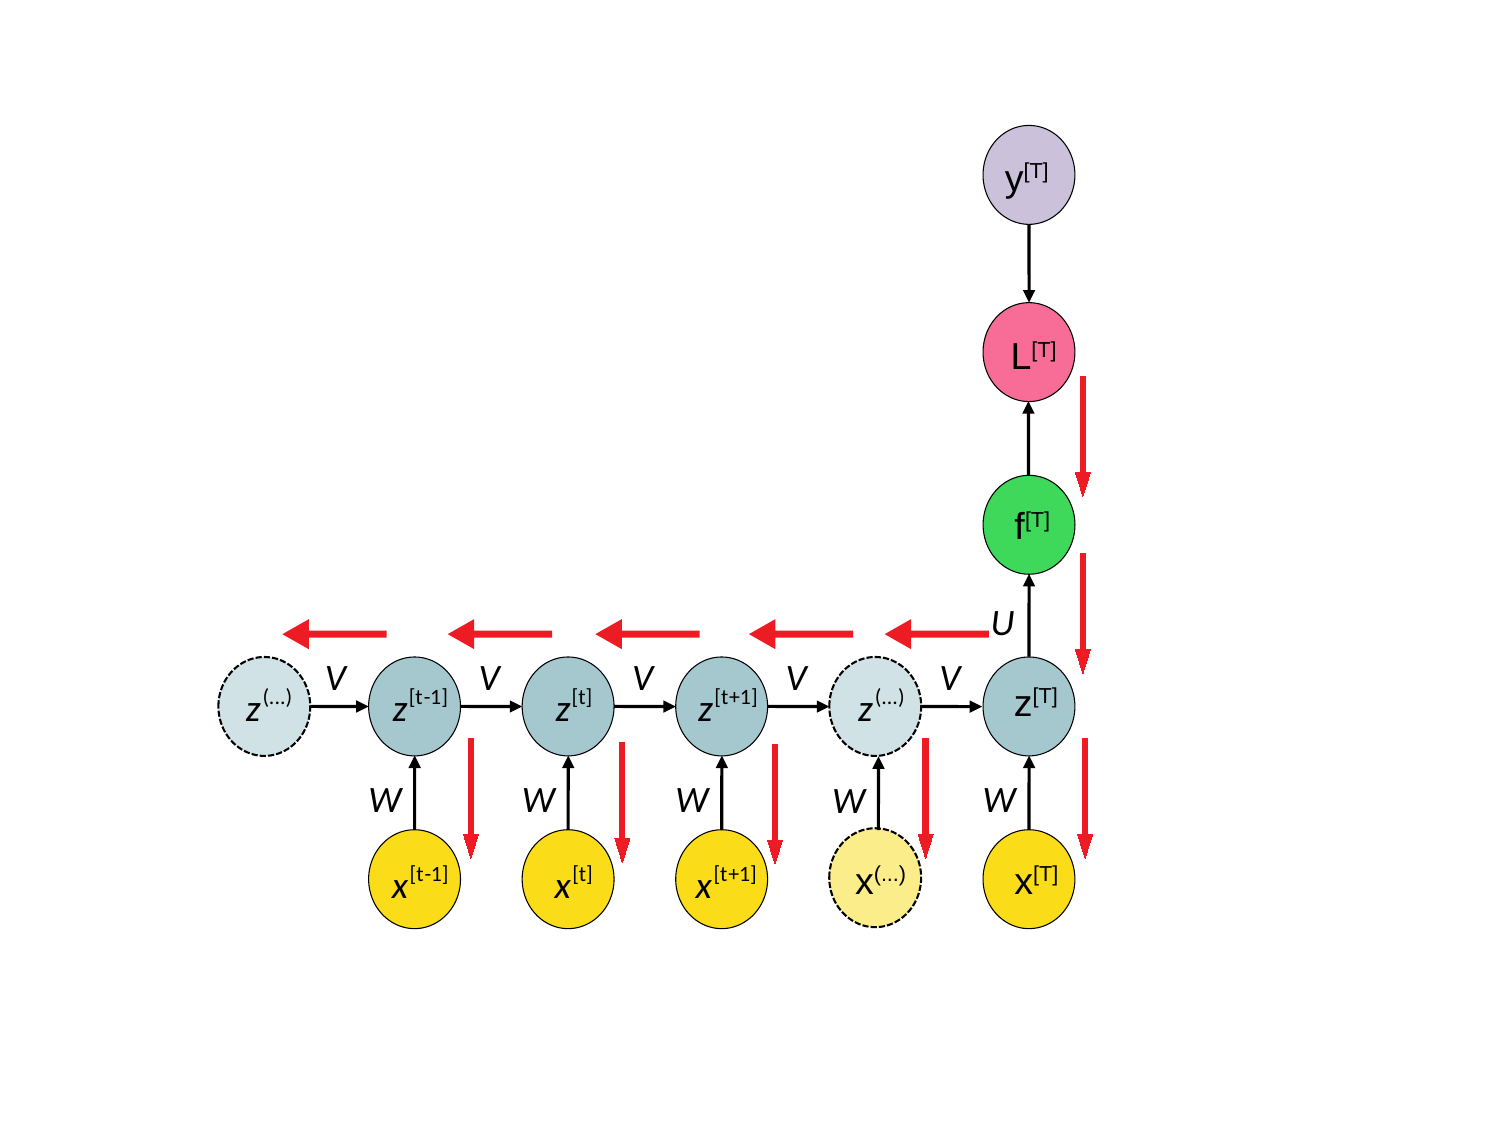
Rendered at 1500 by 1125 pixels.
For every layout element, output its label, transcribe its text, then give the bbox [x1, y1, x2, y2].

chart [386, 680, 456, 728]
text_box [829, 828, 915, 928]
text_box [1075, 376, 1091, 497]
chart [384, 858, 454, 905]
text_box [675, 829, 763, 929]
text_box [983, 829, 1068, 929]
text_box y[T] [990, 149, 1126, 207]
text_box [918, 738, 934, 859]
text_box [764, 687, 768, 726]
text_box [447, 619, 553, 650]
chart [239, 680, 299, 728]
text_box [614, 742, 630, 863]
chart [519, 781, 564, 819]
text_box [767, 744, 783, 864]
chart [980, 781, 1025, 819]
text_box [1075, 553, 1091, 674]
chart [936, 659, 971, 698]
chart [830, 781, 874, 820]
chart [851, 680, 912, 728]
chart [783, 659, 818, 697]
text_box [522, 829, 615, 929]
chart [549, 680, 600, 728]
text_box [368, 656, 461, 756]
text_box [522, 656, 615, 756]
text_box f[T] [999, 498, 1135, 556]
chart [987, 604, 1022, 646]
text_box [884, 619, 989, 650]
text_box [983, 125, 1069, 202]
text_box [368, 829, 461, 929]
text_box [218, 656, 311, 756]
chart [547, 857, 598, 905]
text_box [994, 207, 1064, 225]
text_box [829, 656, 922, 756]
text_box [675, 656, 763, 756]
text_box [983, 302, 1070, 402]
text_box [764, 859, 768, 899]
text_box [463, 738, 479, 859]
text_box [983, 657, 1069, 756]
text_box [282, 619, 387, 650]
text_box [1077, 738, 1093, 859]
text_box x(...) [840, 852, 976, 910]
chart [673, 781, 717, 819]
text_box [748, 619, 854, 650]
chart [366, 781, 410, 819]
text_box z[T] [999, 675, 1135, 732]
chart [691, 680, 764, 728]
chart [629, 659, 664, 697]
text_box [595, 619, 700, 650]
chart [688, 857, 764, 905]
chart [322, 659, 357, 697]
text_box [983, 475, 1068, 575]
chart [475, 659, 511, 697]
text_box x[T] [999, 852, 1135, 910]
text_box L[T] [995, 328, 1131, 386]
